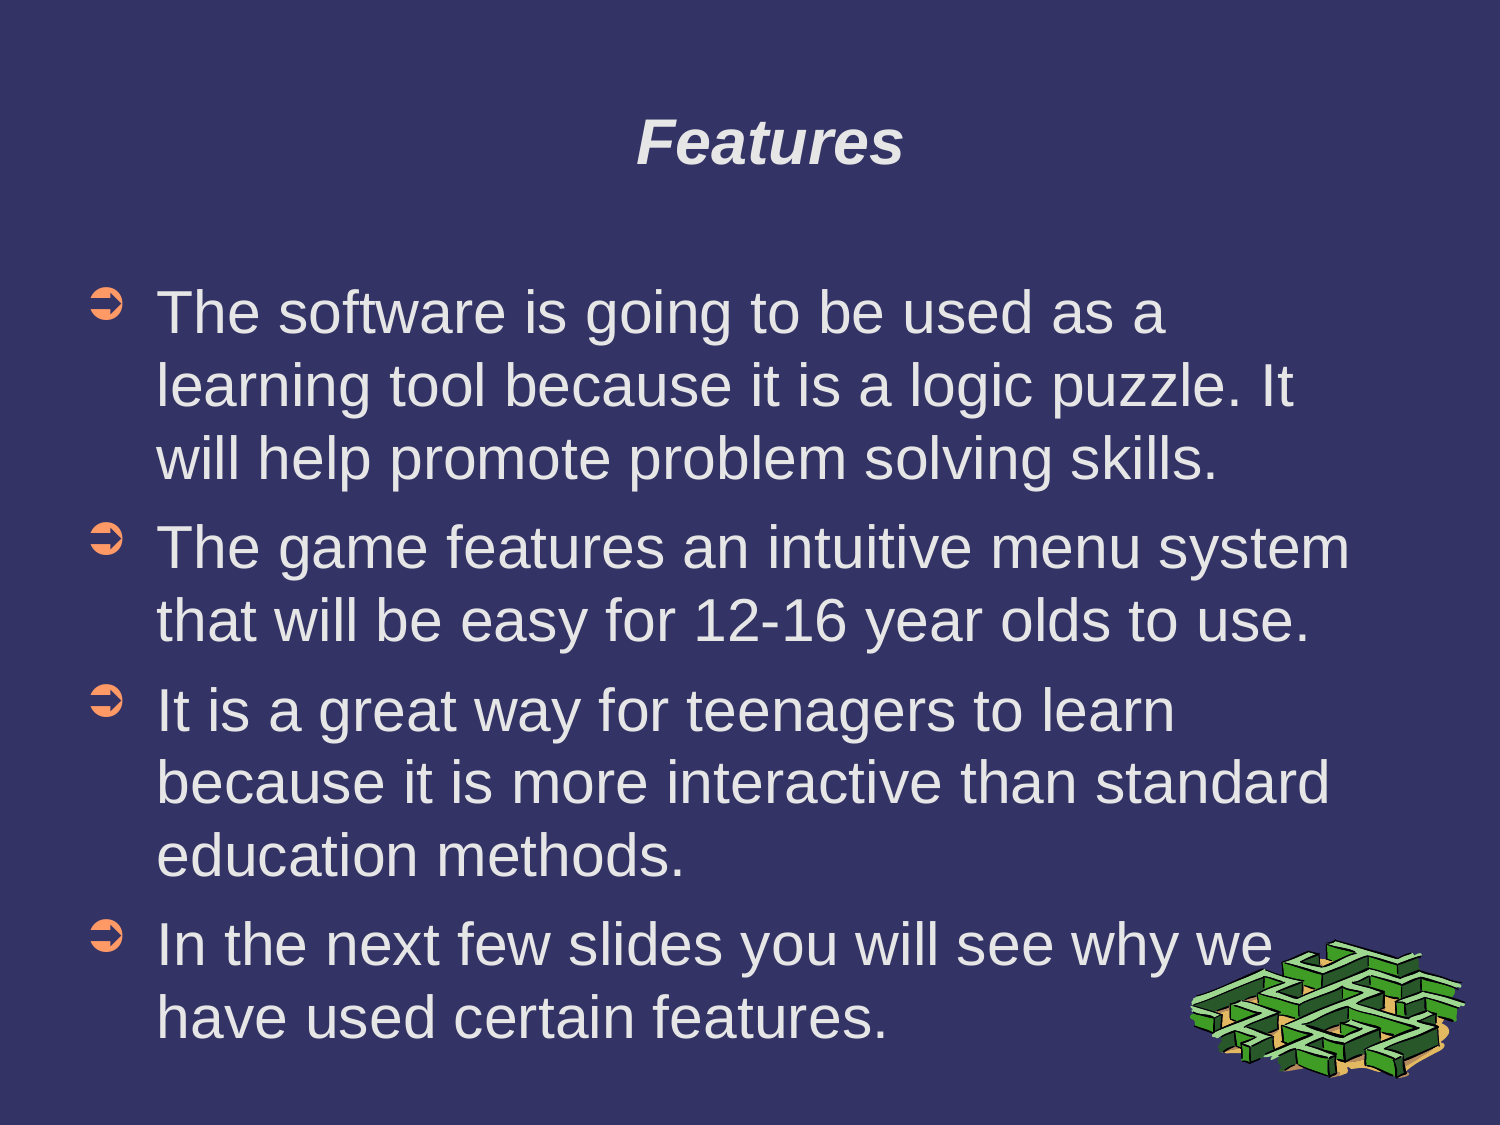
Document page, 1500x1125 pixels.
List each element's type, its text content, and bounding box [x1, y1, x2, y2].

list The software is going to be used as a learning tool because it is a logic puzzle. It will help promote problem solving skills. The game features an intuitive menu system that will be easy for 12-16 year olds to use. It is a great way for teenagers to learn because it is more interactive than standard education methods. In the next few slides you will see why we have used certain features. [59, 265, 1410, 1125]
title Features [75, 45, 1426, 233]
